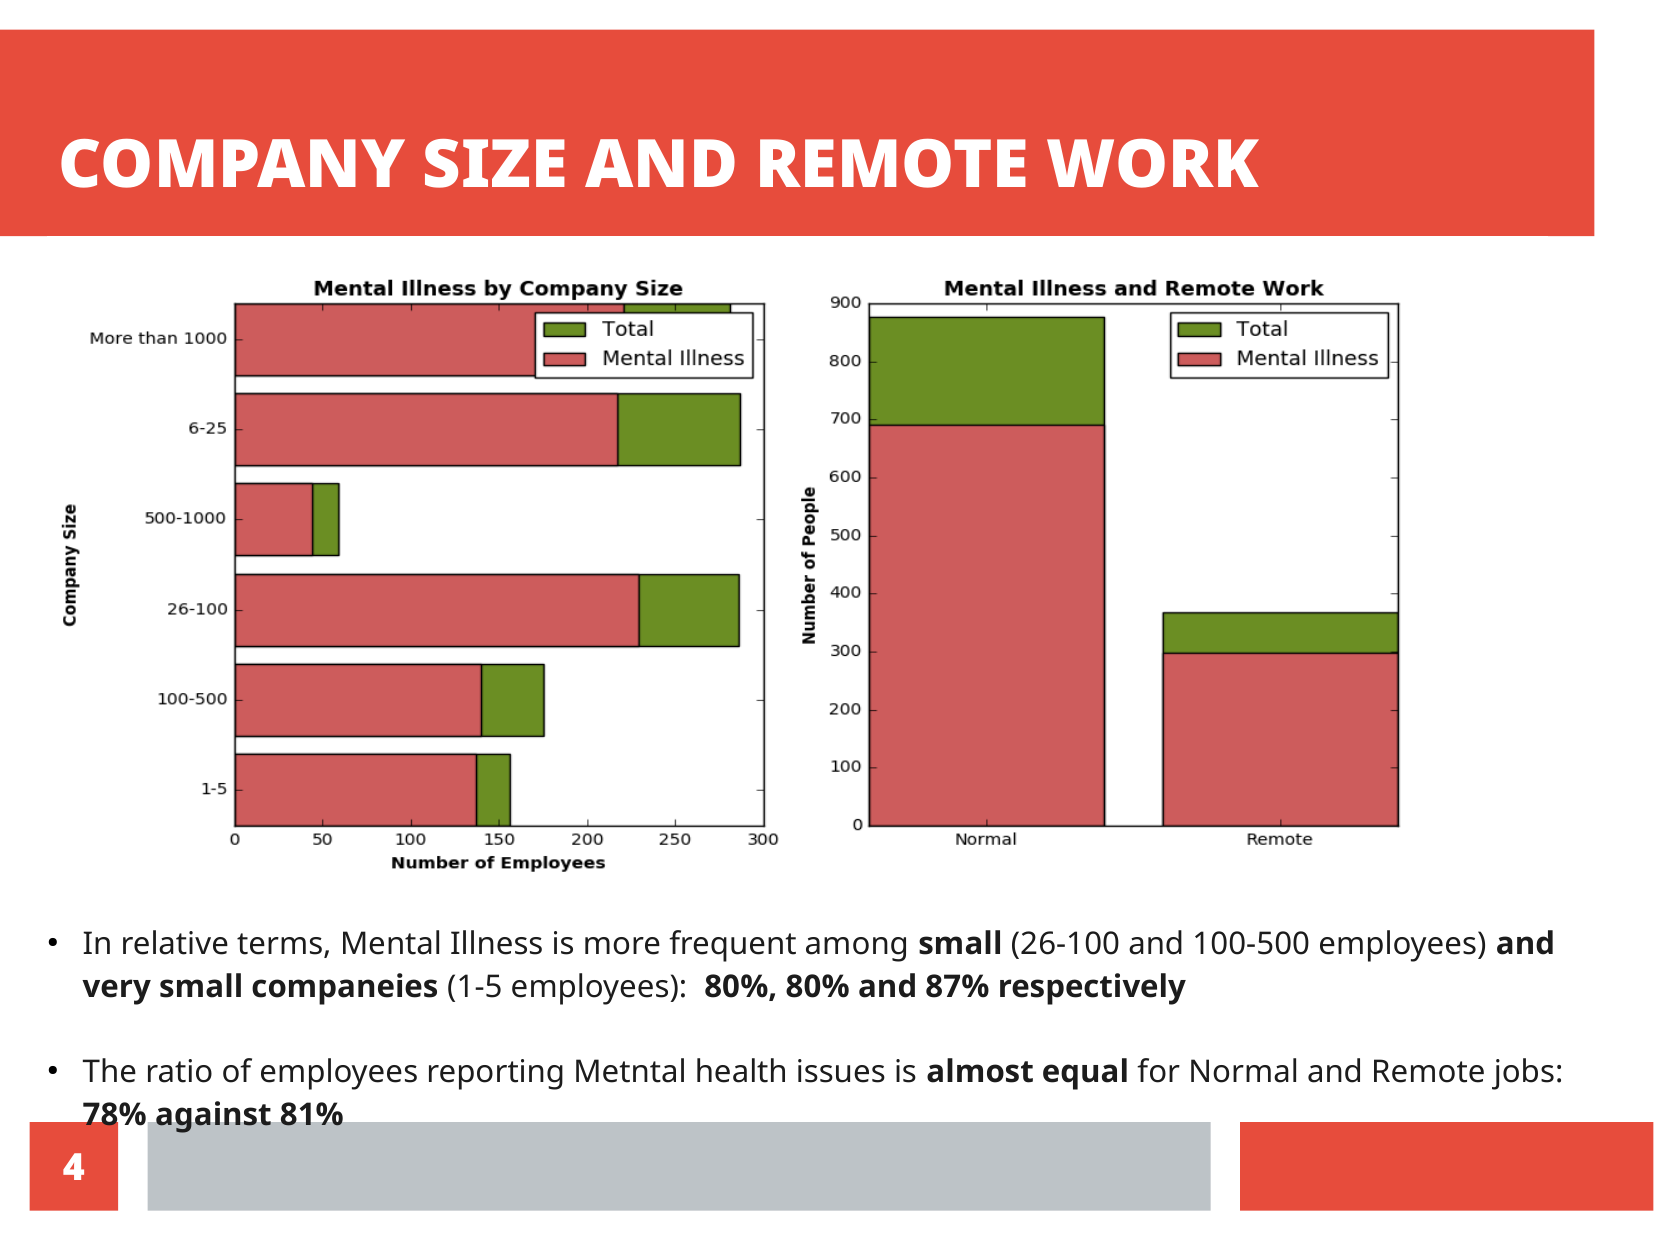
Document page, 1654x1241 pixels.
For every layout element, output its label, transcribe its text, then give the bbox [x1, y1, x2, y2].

picture [47, 236, 1548, 910]
text_box In relative terms, Mental Illness is more frequent among small (26-100 and 100-500 employees) and very small companeies (1-5 employees): 80%, 80% and 87% respectively The ratio of employees reporting Metntal health issues is almost equal for Normal and Remote jobs: 78% against 81% [47, 921, 1630, 1063]
title COMPANY SIZE AND REMOTE WORK [59, 59, 1595, 207]
